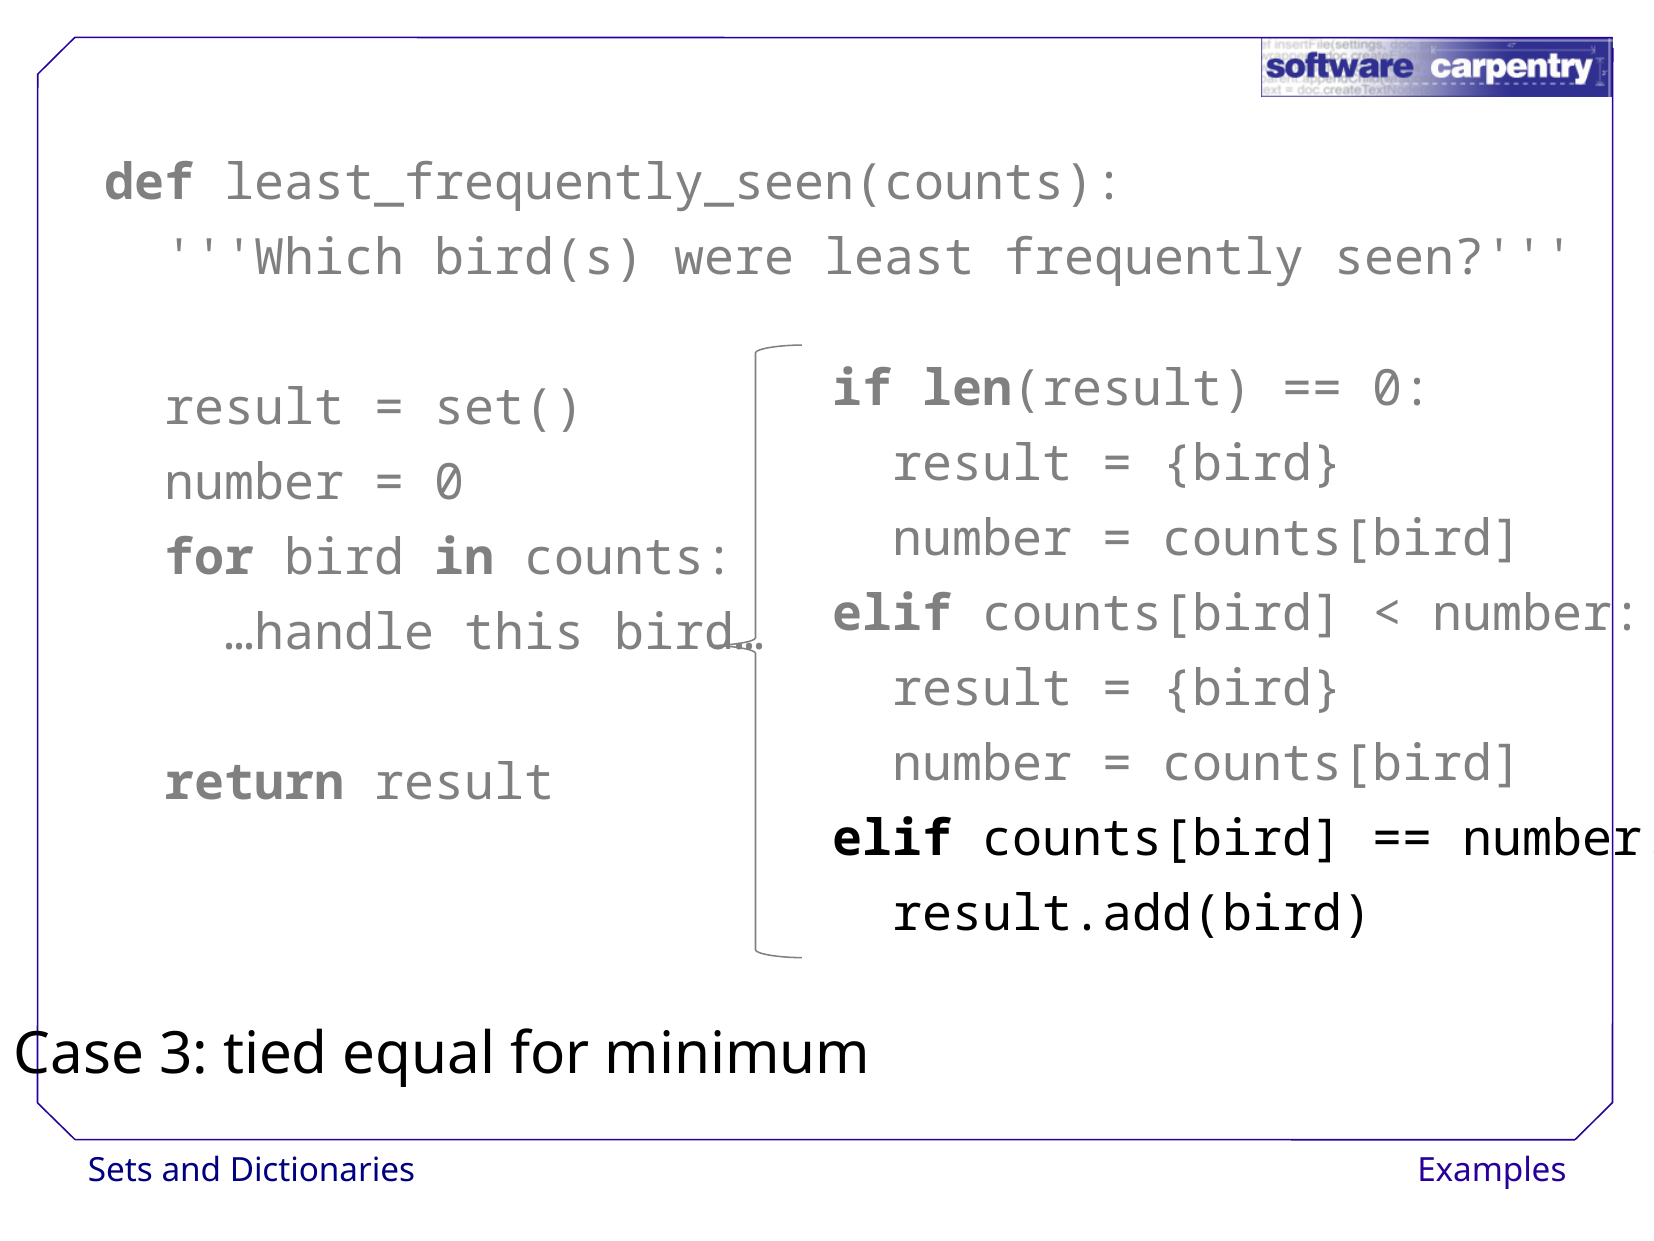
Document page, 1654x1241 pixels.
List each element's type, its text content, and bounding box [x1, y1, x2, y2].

picture [1261, 39, 1613, 97]
text_box Case 3: tied equal for minimum [0, 972, 1036, 1093]
text_box if len(result) == 0: result = {bird} number = counts[bird] elif counts[bird] < number: result = {bird} number = counts[bird] elif counts[bird] == number: result.add(bird) [817, 332, 1568, 976]
text_box def least_frequently_seen(counts): '''Which bird(s) were least frequently seen?''' result = set() number = 0 for bird in counts: …handle this bird… return result [89, 126, 1127, 771]
